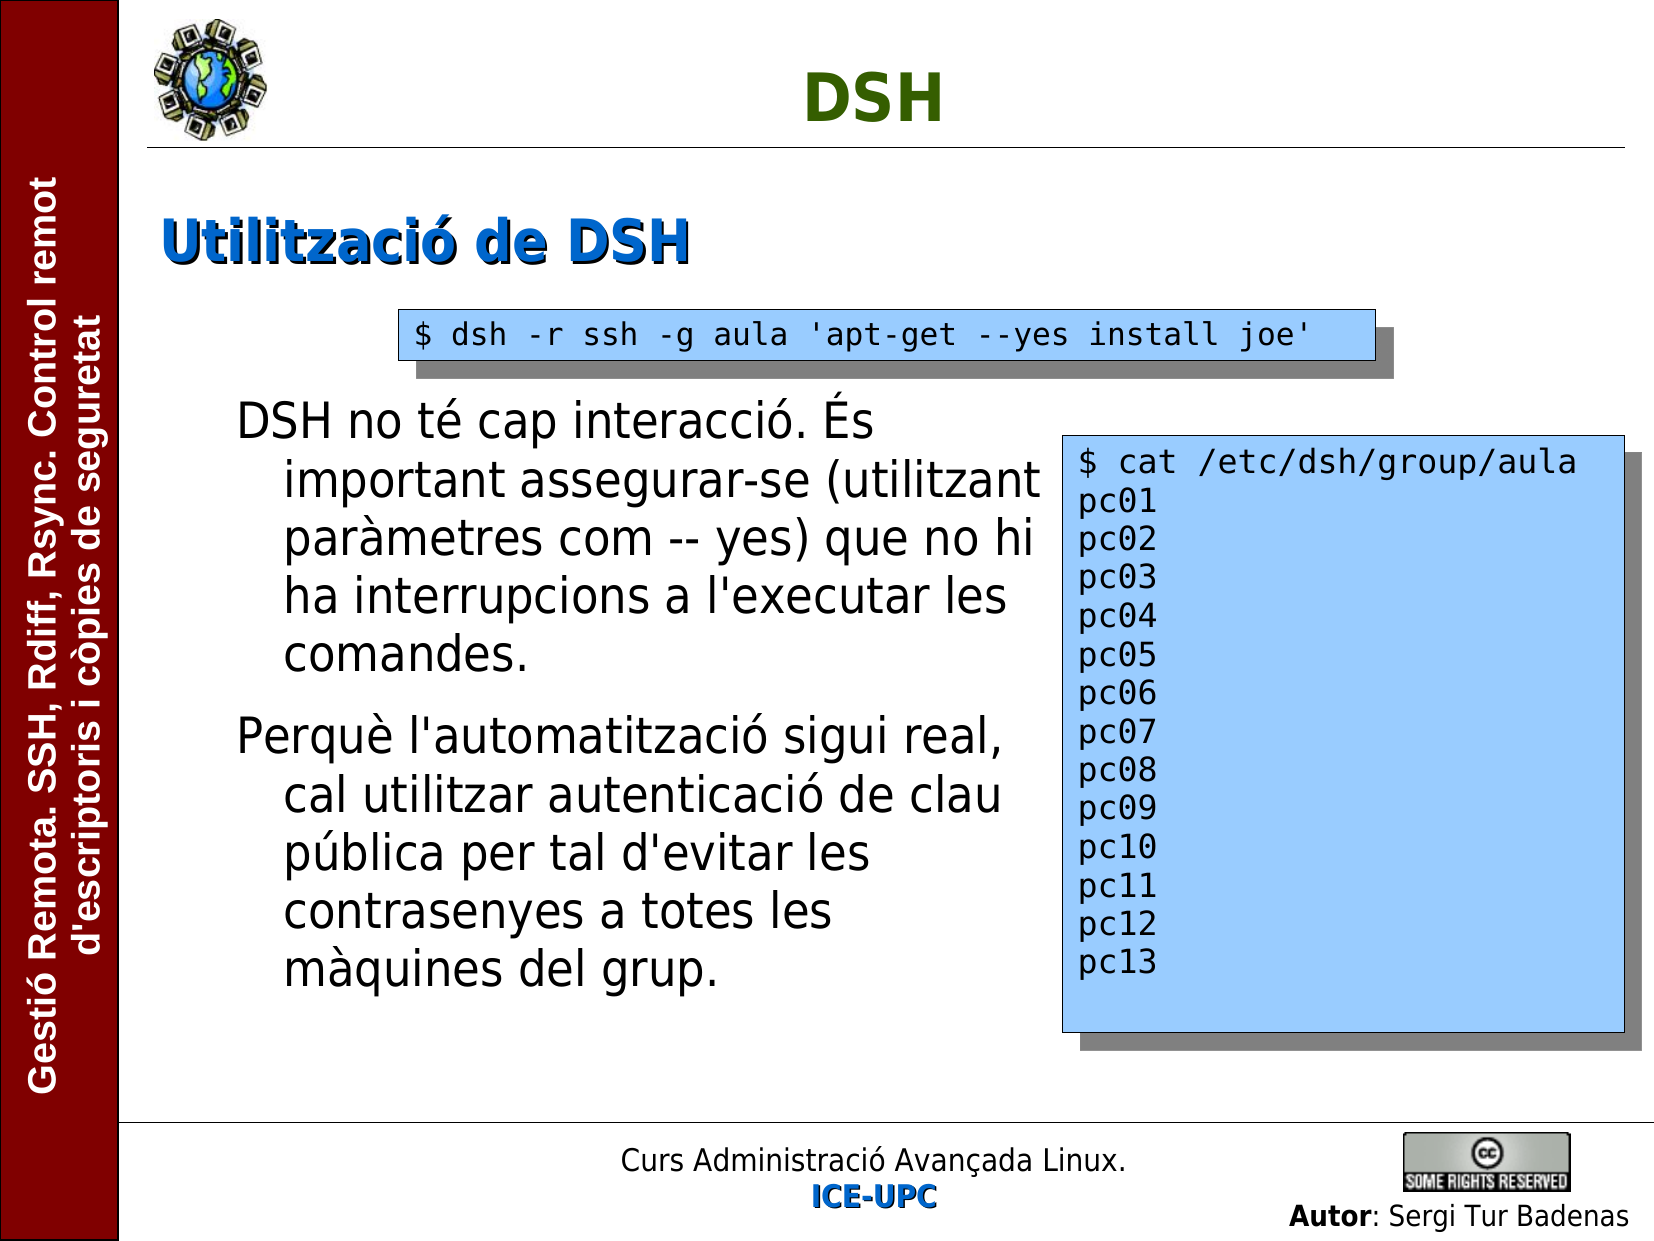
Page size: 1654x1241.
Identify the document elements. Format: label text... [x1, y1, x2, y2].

picture [154, 19, 268, 56]
list Utilització de DSH DSH no té cap interacció. És important assegurar-se (utilitzant paràmetres com -- yes) que no hi ha interrupcions a l'executar les comandes. Perquè l'automatització sigui real, cal utilitzar autenticació de clau pública per tal d'evitar les contrasenyes a totes les màquines del grup. [141, 207, 1049, 1043]
text_box $ dsh -r ssh -g aula 'apt-get --yes install joe' [398, 309, 1376, 361]
picture [1403, 1132, 1571, 1192]
title DSH [129, 56, 1619, 141]
text_box $ cat /etc/dsh/group/aula pc01 pc02 pc03 pc04 pc05 pc06 pc07 pc08 pc09 pc10 pc11 pc12 pc13 [1062, 435, 1625, 1033]
